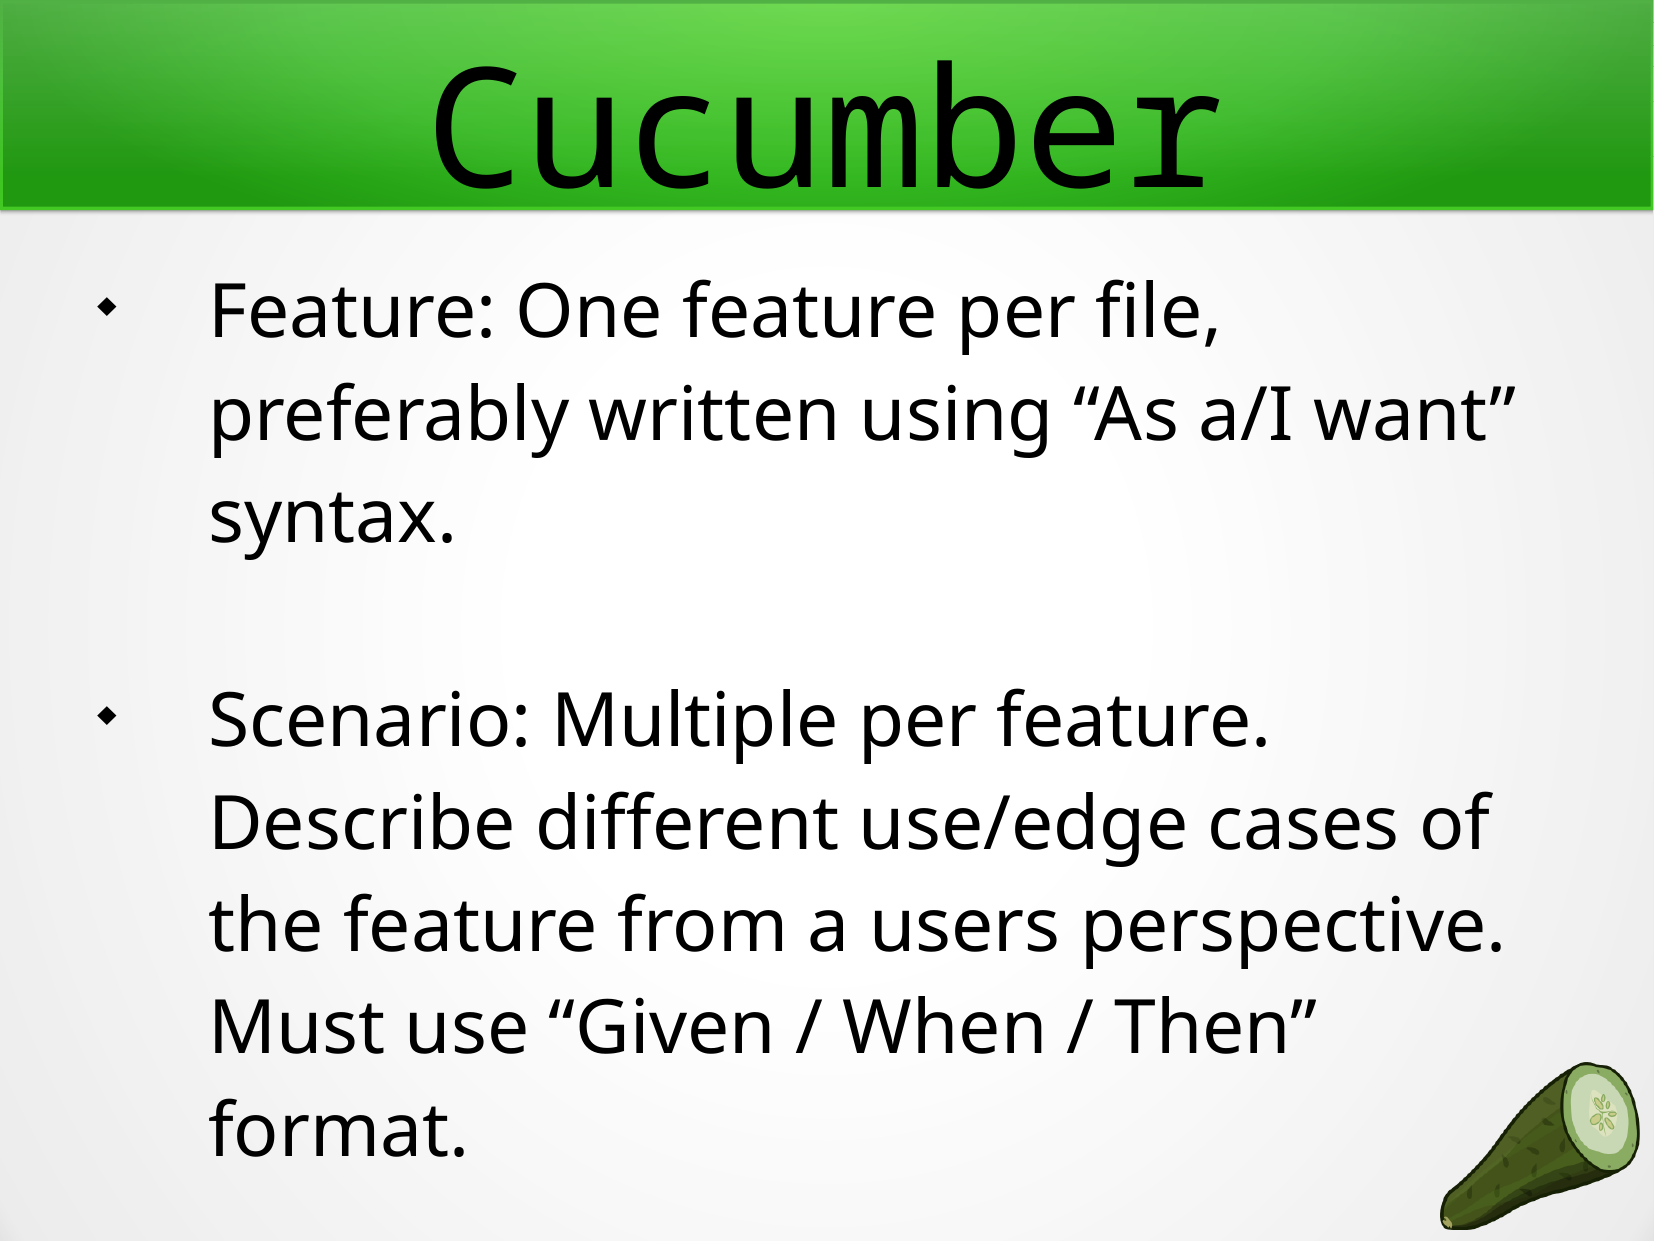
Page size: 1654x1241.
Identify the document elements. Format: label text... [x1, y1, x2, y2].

text_box Feature: One feature per file, preferably written using “As a/I want” syntax. Scenario: Multiple per feature. Describe different use/edge cases of the feature from a users perspective. Must use “Given / When / Then” format. [60, 250, 1561, 1139]
picture [1440, 1062, 1640, 1231]
text_box Cucumber [15, 1, 1636, 211]
